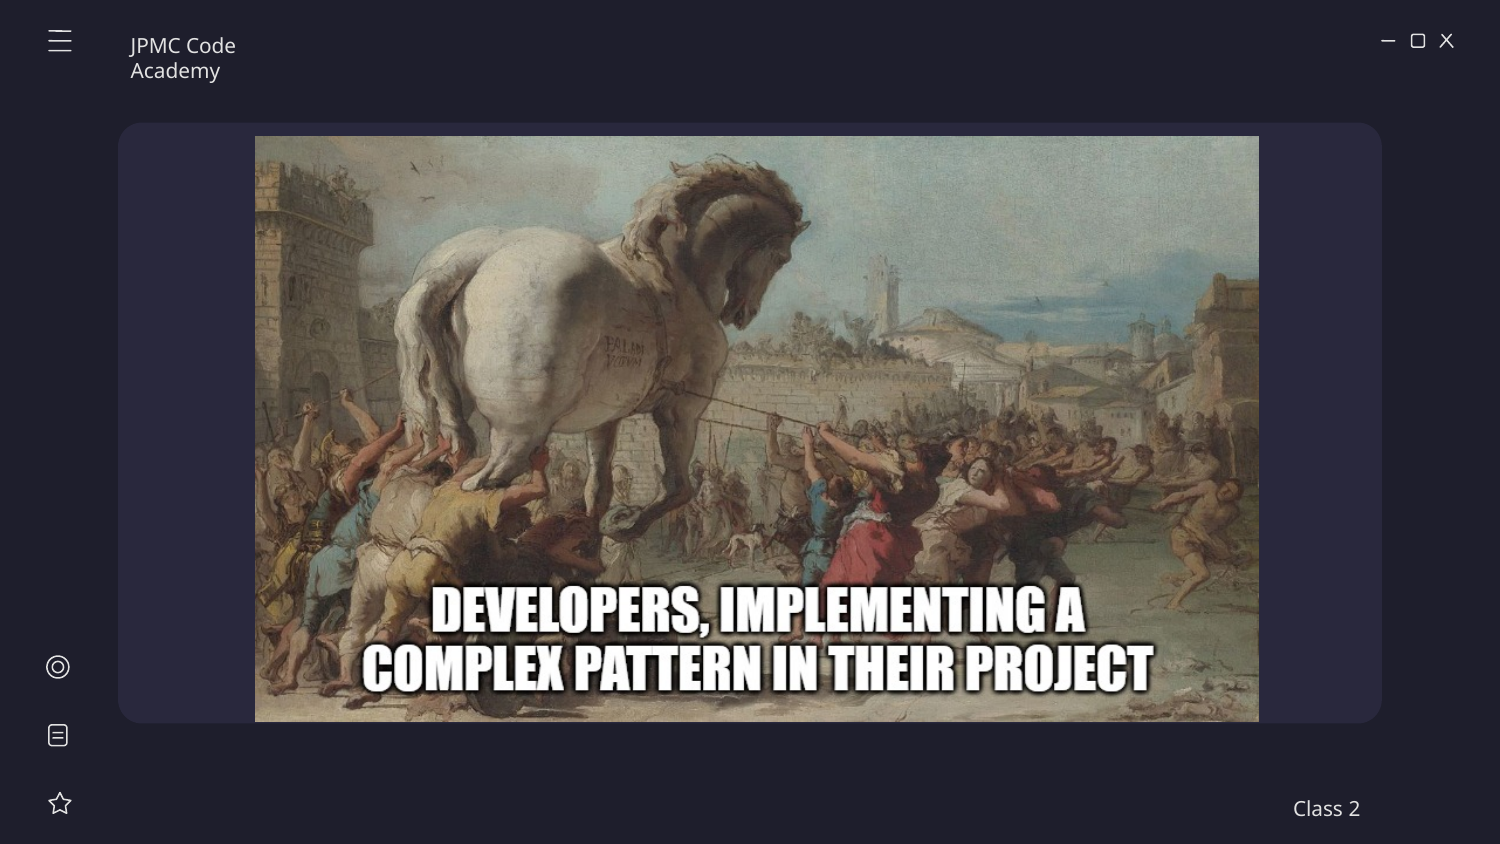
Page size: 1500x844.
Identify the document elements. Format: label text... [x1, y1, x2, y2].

text_box Class 2 [1278, 780, 1453, 826]
text_box JPMC Code Academy [130, 18, 306, 64]
picture [255, 136, 1259, 722]
